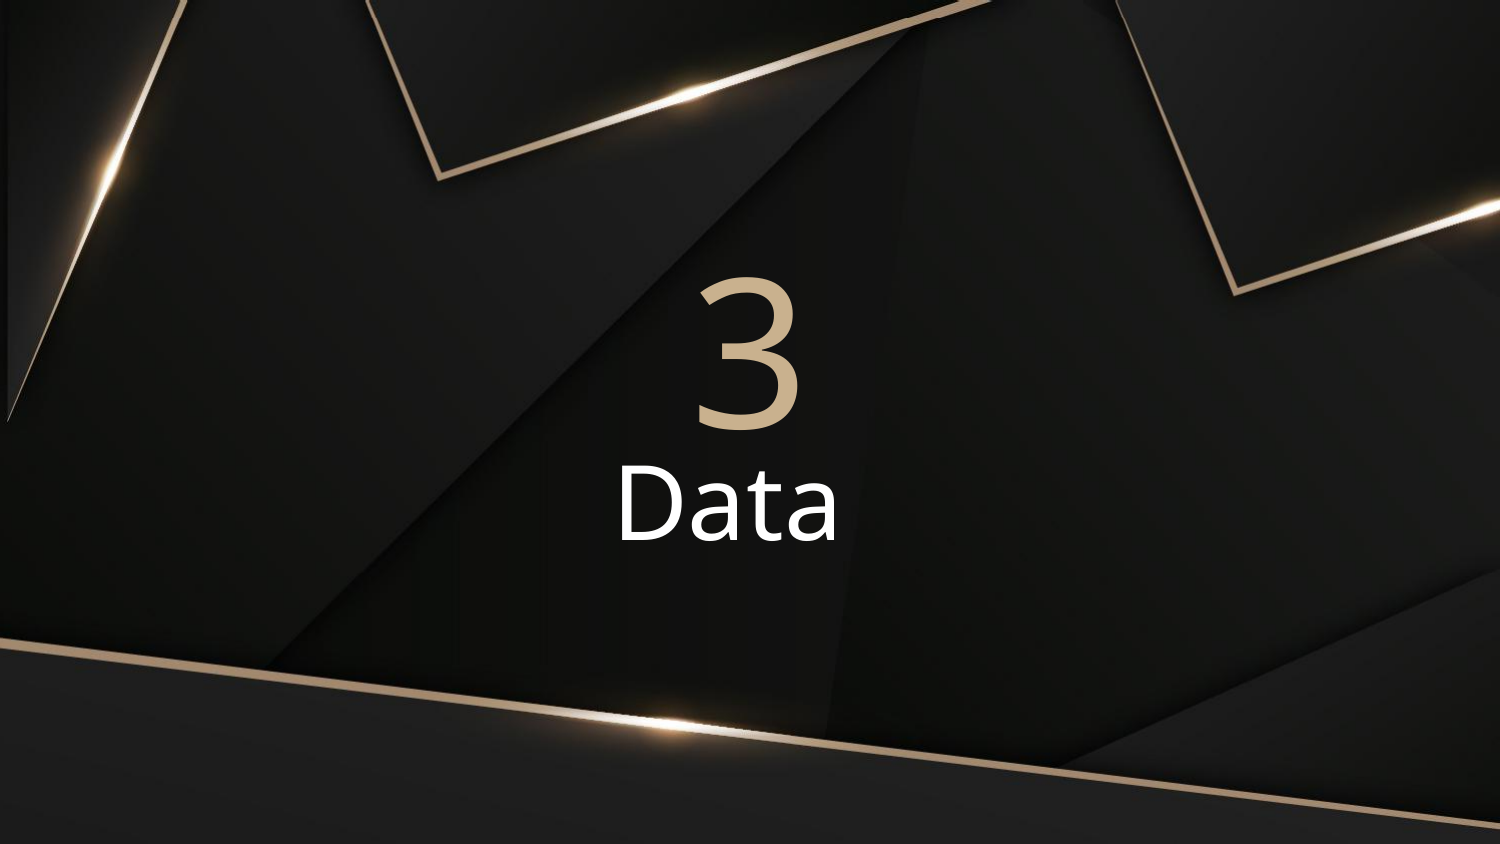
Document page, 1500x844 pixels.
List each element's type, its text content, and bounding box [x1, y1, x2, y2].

title 3 [622, 216, 878, 486]
title Data [345, 421, 1111, 587]
picture [0, 0, 1500, 844]
